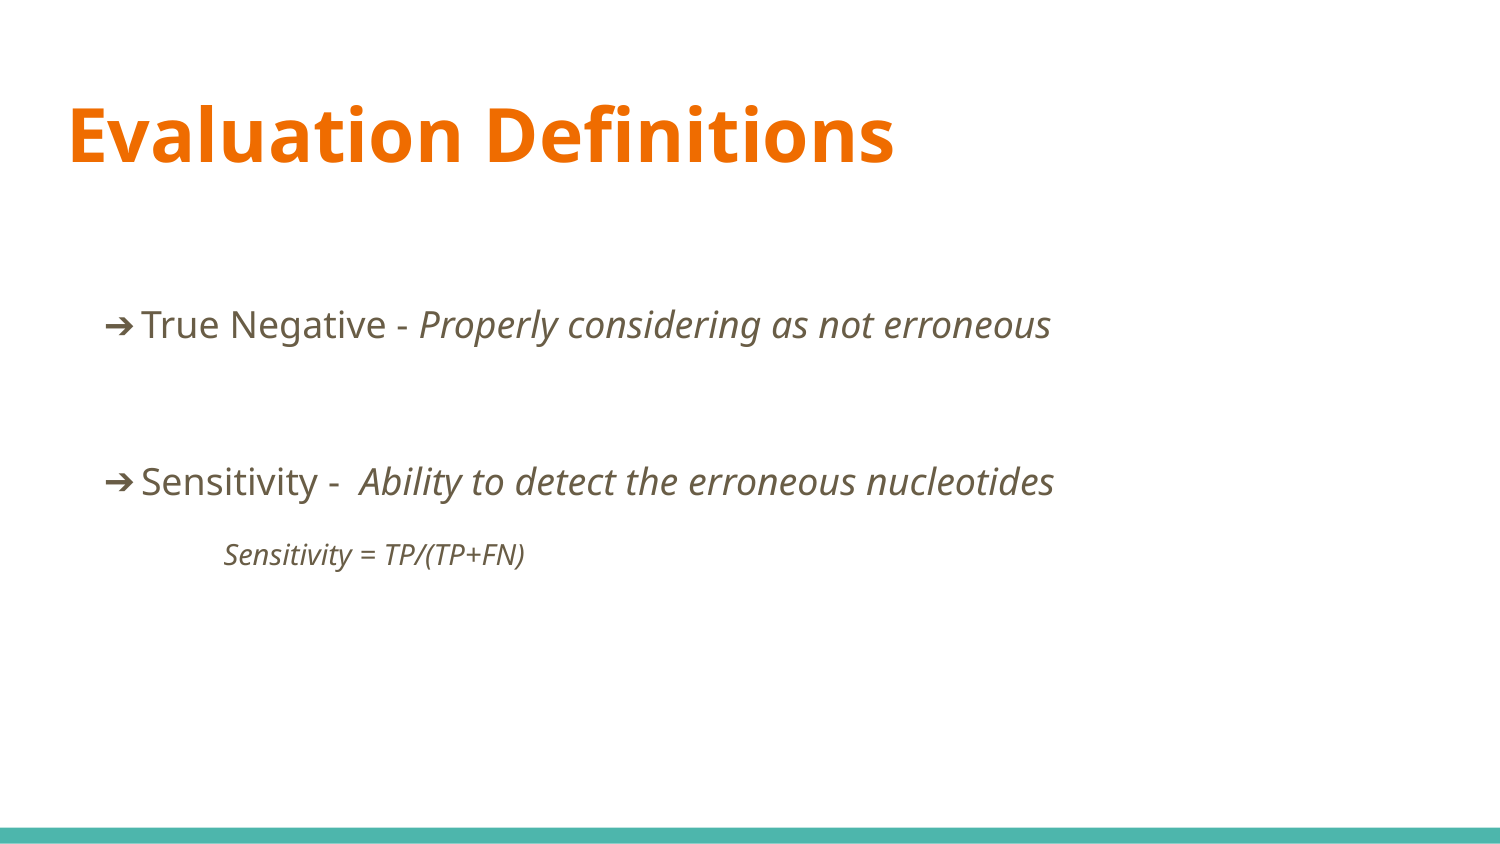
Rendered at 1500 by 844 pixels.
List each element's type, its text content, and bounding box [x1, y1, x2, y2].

title Evaluation Definitions [51, 72, 1449, 189]
list True Negative - Properly considering as not erroneous Sensitivity - Ability to detect the erroneous nucleotides Sensitivity = TP/(TP+FN) [51, 207, 1449, 750]
